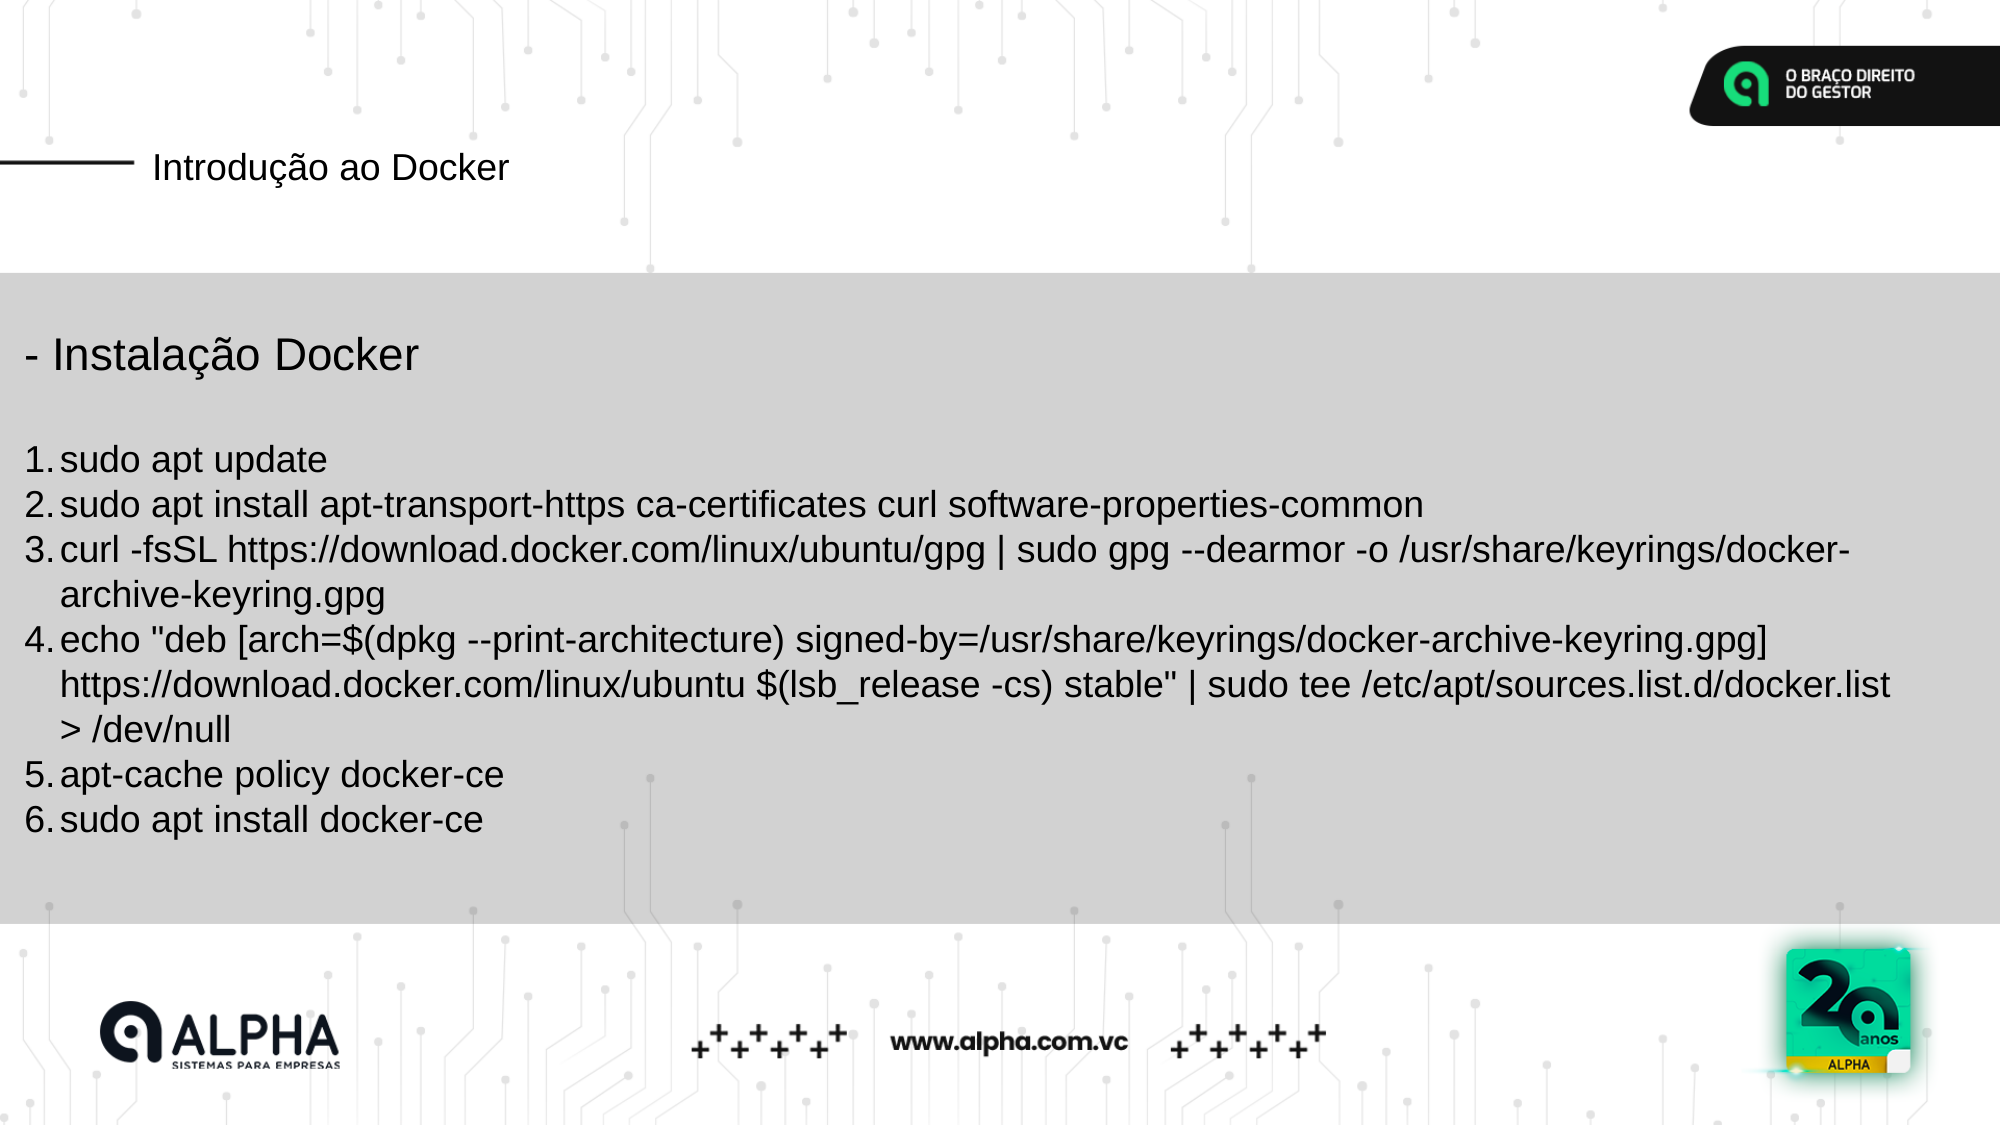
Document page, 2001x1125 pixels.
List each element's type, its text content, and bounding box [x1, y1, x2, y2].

text_box - Instalação Docker sudo apt update sudo apt install apt-transport-https ca-certificates curl software-properties-common curl -fsSL https://download.docker.com/linux/ubuntu/gpg | sudo gpg --dearmor -o /usr/share/keyrings/docker-archive-keyring.gpg echo "deb [arch=$(dpkg --print-architecture) signed-by=/usr/share/keyrings/docker-archive-keyring.gpg] https://download.docker.com/linux/ubuntu $(lsb_release -cs) stable" | sudo tee /etc/apt/sources.list.d/docker.list > /dev/null apt-cache policy docker-ce sudo apt install docker-ce [9, 317, 1979, 891]
picture [0, 0, 2000, 1125]
text_box Introdução ao Docker [137, 59, 1862, 277]
